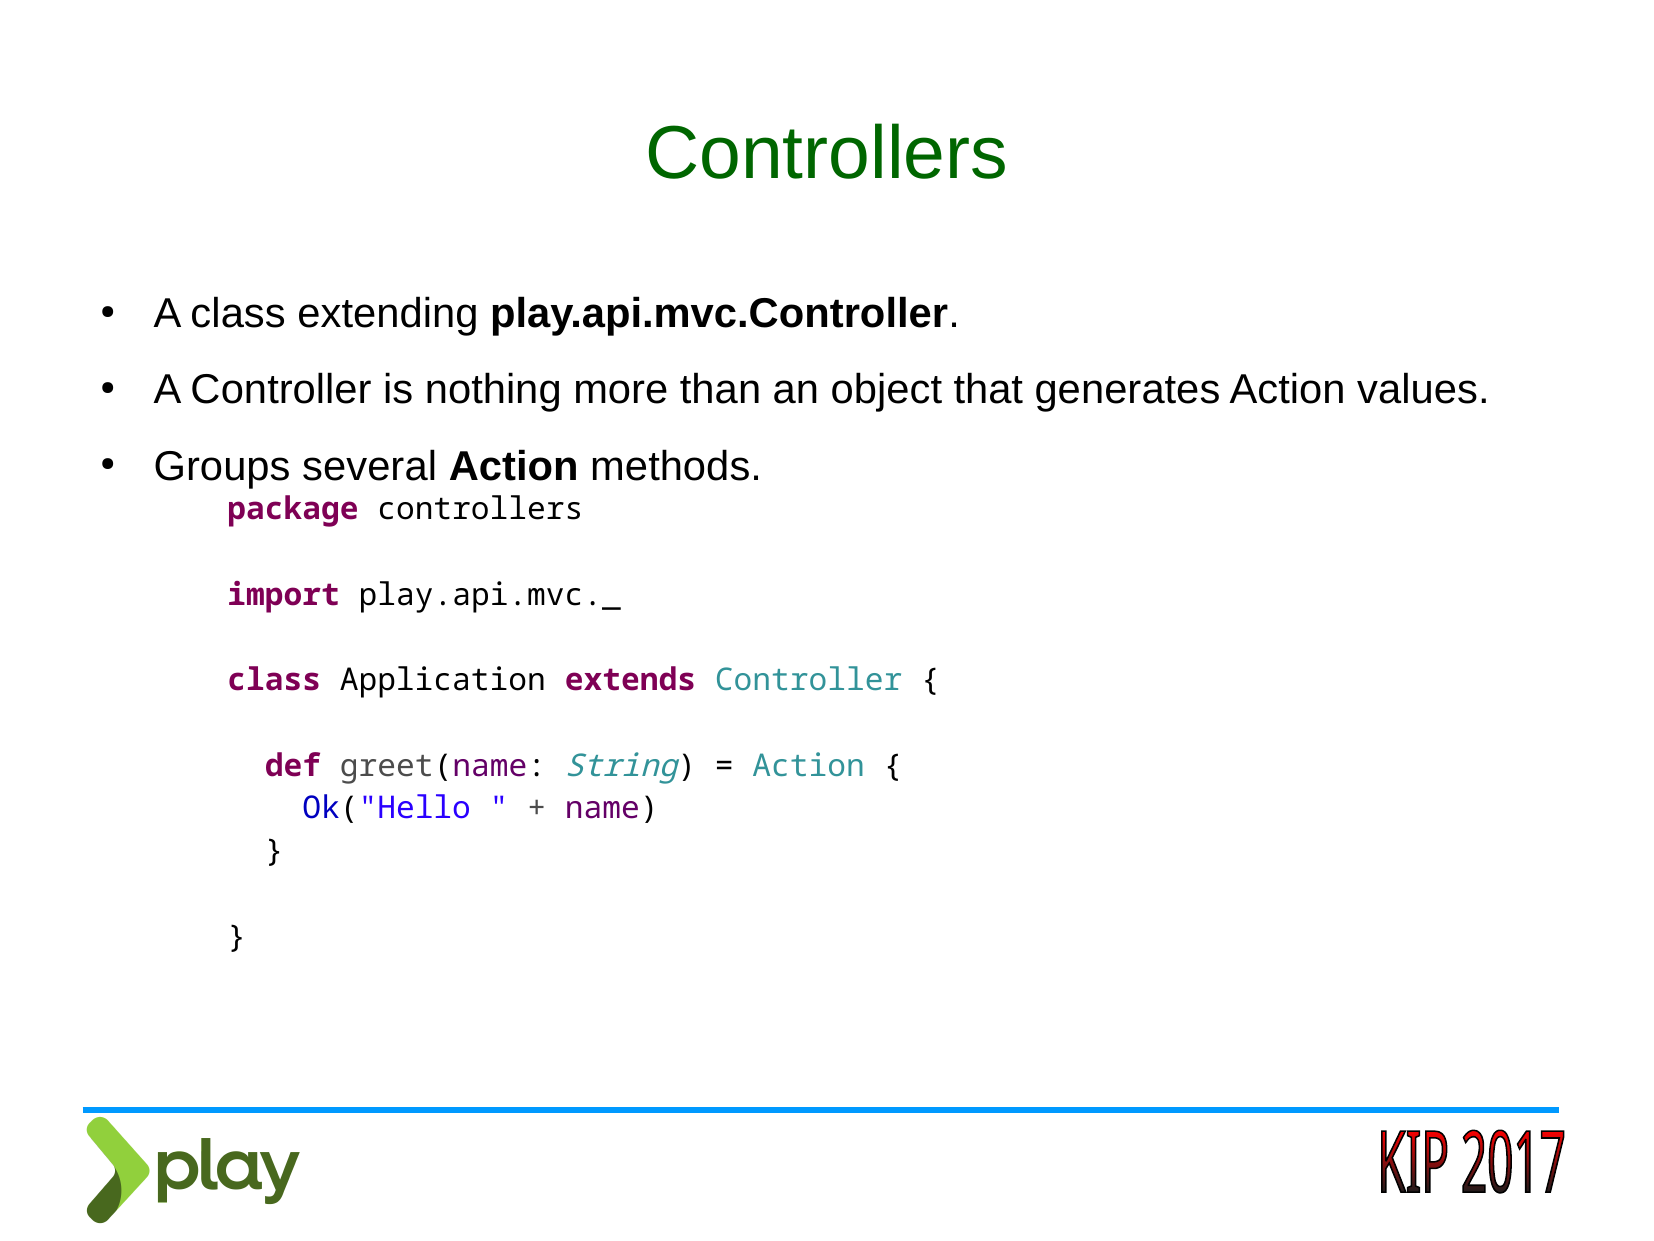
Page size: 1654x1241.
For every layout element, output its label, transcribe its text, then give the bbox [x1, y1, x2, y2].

text_box package controllers import play.api.mvc._ class Application extends Controller { def greet(name: String) = Action { Ok("Hello " + name) } } [212, 478, 1394, 898]
list A class extending play.api.mvc.Controller. A Controller is nothing more than an object that generates Action values. Groups several Action methods. [82, 290, 1538, 1010]
picture [73, 1111, 308, 1229]
title Controllers [82, 49, 1571, 257]
